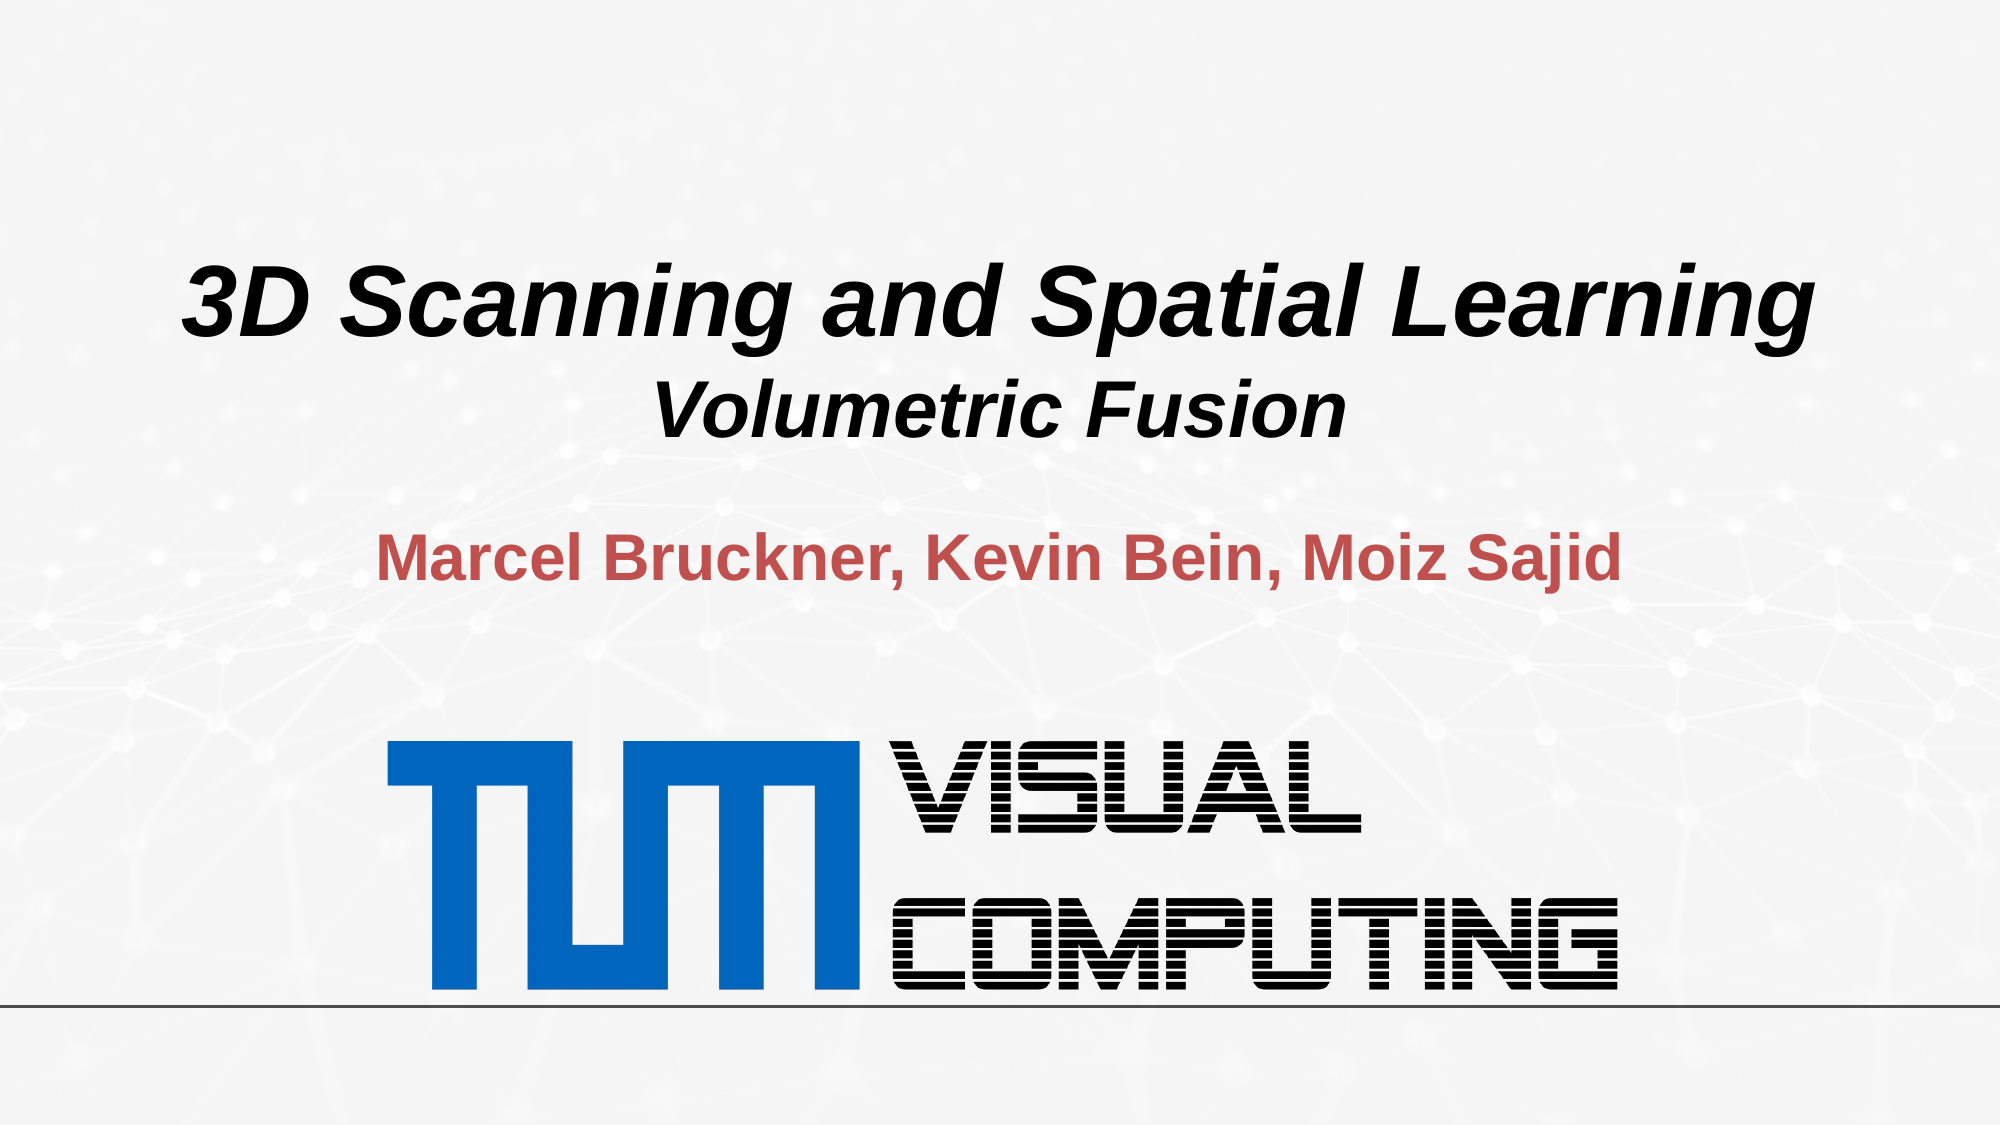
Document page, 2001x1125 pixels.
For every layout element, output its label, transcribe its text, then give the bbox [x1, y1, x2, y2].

list Marcel Bruckner, Kevin Bein, Moiz Sajid [300, 476, 1700, 632]
picture [387, 735, 1624, 999]
title 3D Scanning and Spatial Learning Volumetric Fusion [150, 214, 1850, 475]
